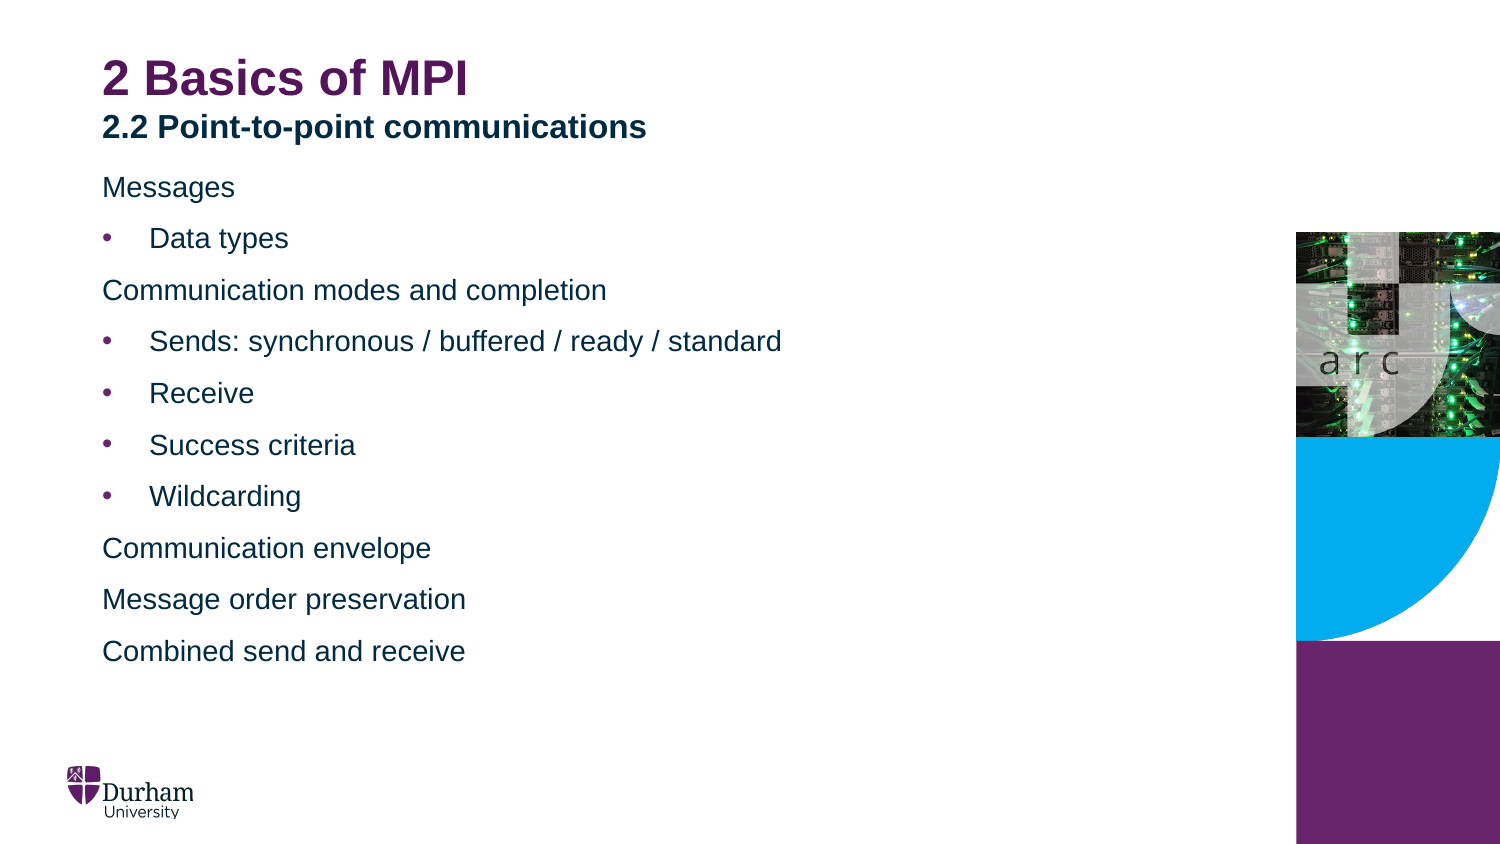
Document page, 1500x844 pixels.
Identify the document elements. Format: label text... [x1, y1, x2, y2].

text_box [1296, 640, 1500, 844]
title 2 Basics of MPI 2.2 Point-to-point communications [101, 45, 1399, 187]
list Messages Data types Communication modes and completion Sends: synchronous / buffered / ready / standard Receive Success criteria Wildcarding Communication envelope Message order preservation Combined send and receive [101, 167, 1258, 753]
picture [1332, 467, 1500, 640]
picture [67, 766, 193, 819]
picture [1296, 232, 1500, 436]
